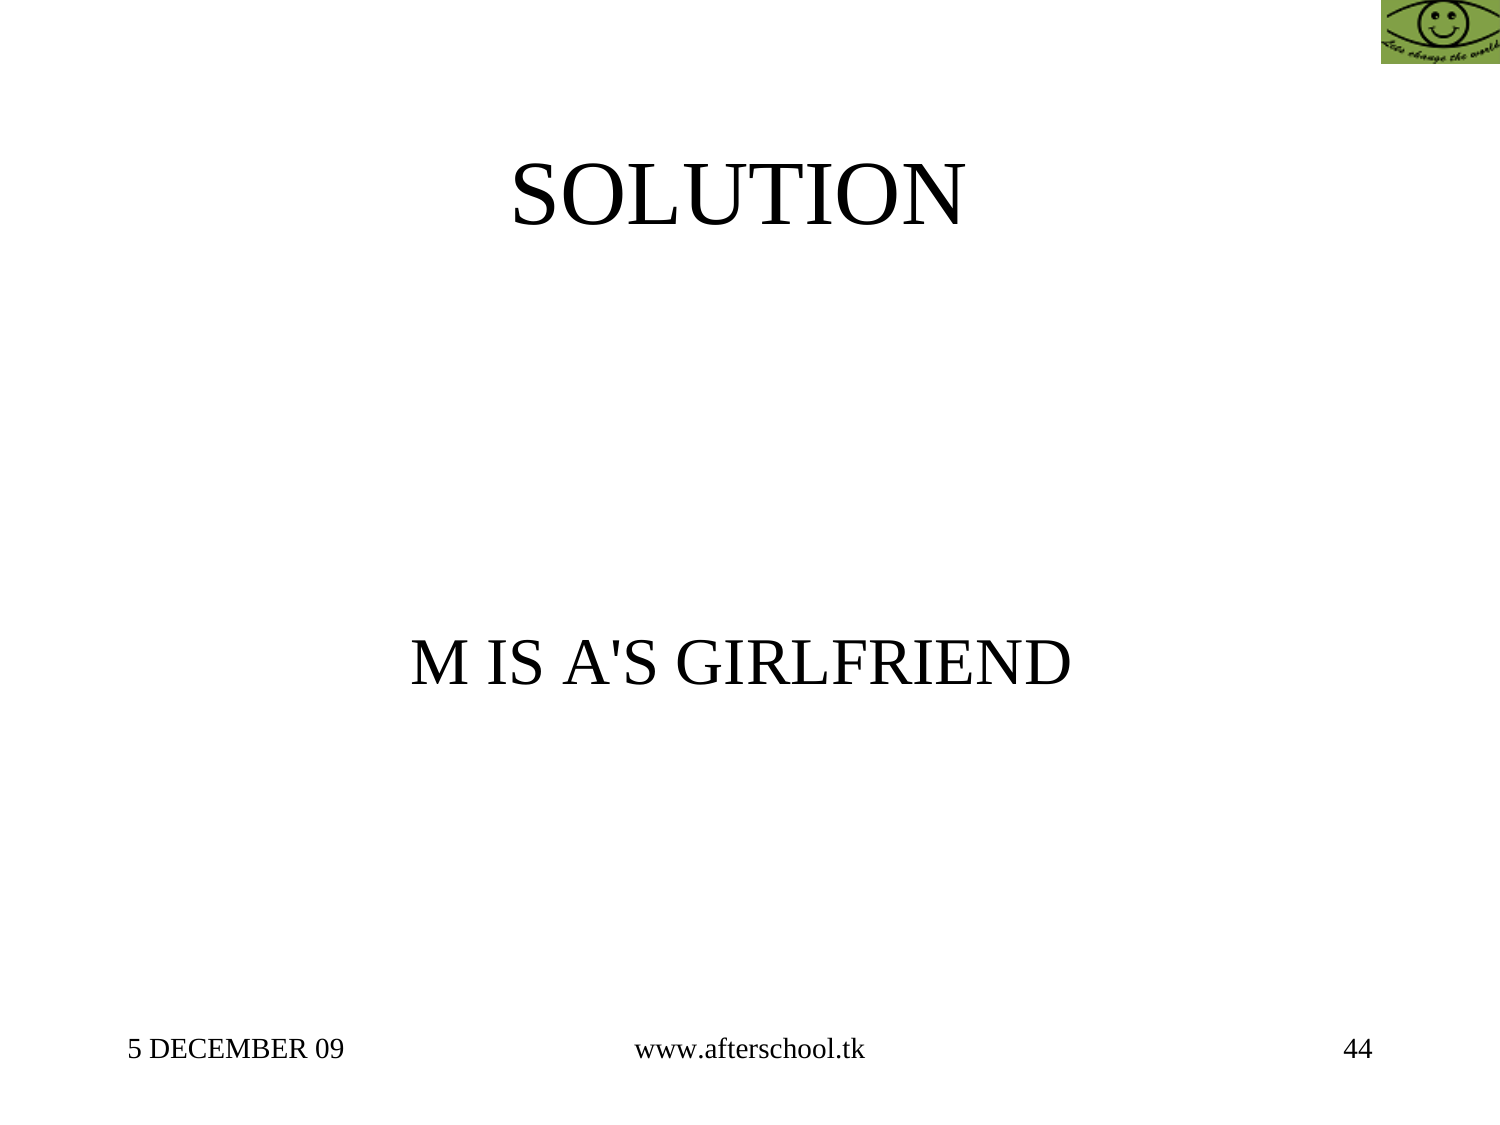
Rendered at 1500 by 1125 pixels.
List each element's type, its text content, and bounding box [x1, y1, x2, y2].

title SOLUTION [112, 107, 1388, 281]
picture [1381, 0, 1500, 64]
subtitle M IS A'S GIRLFRIEND [112, 332, 1388, 993]
